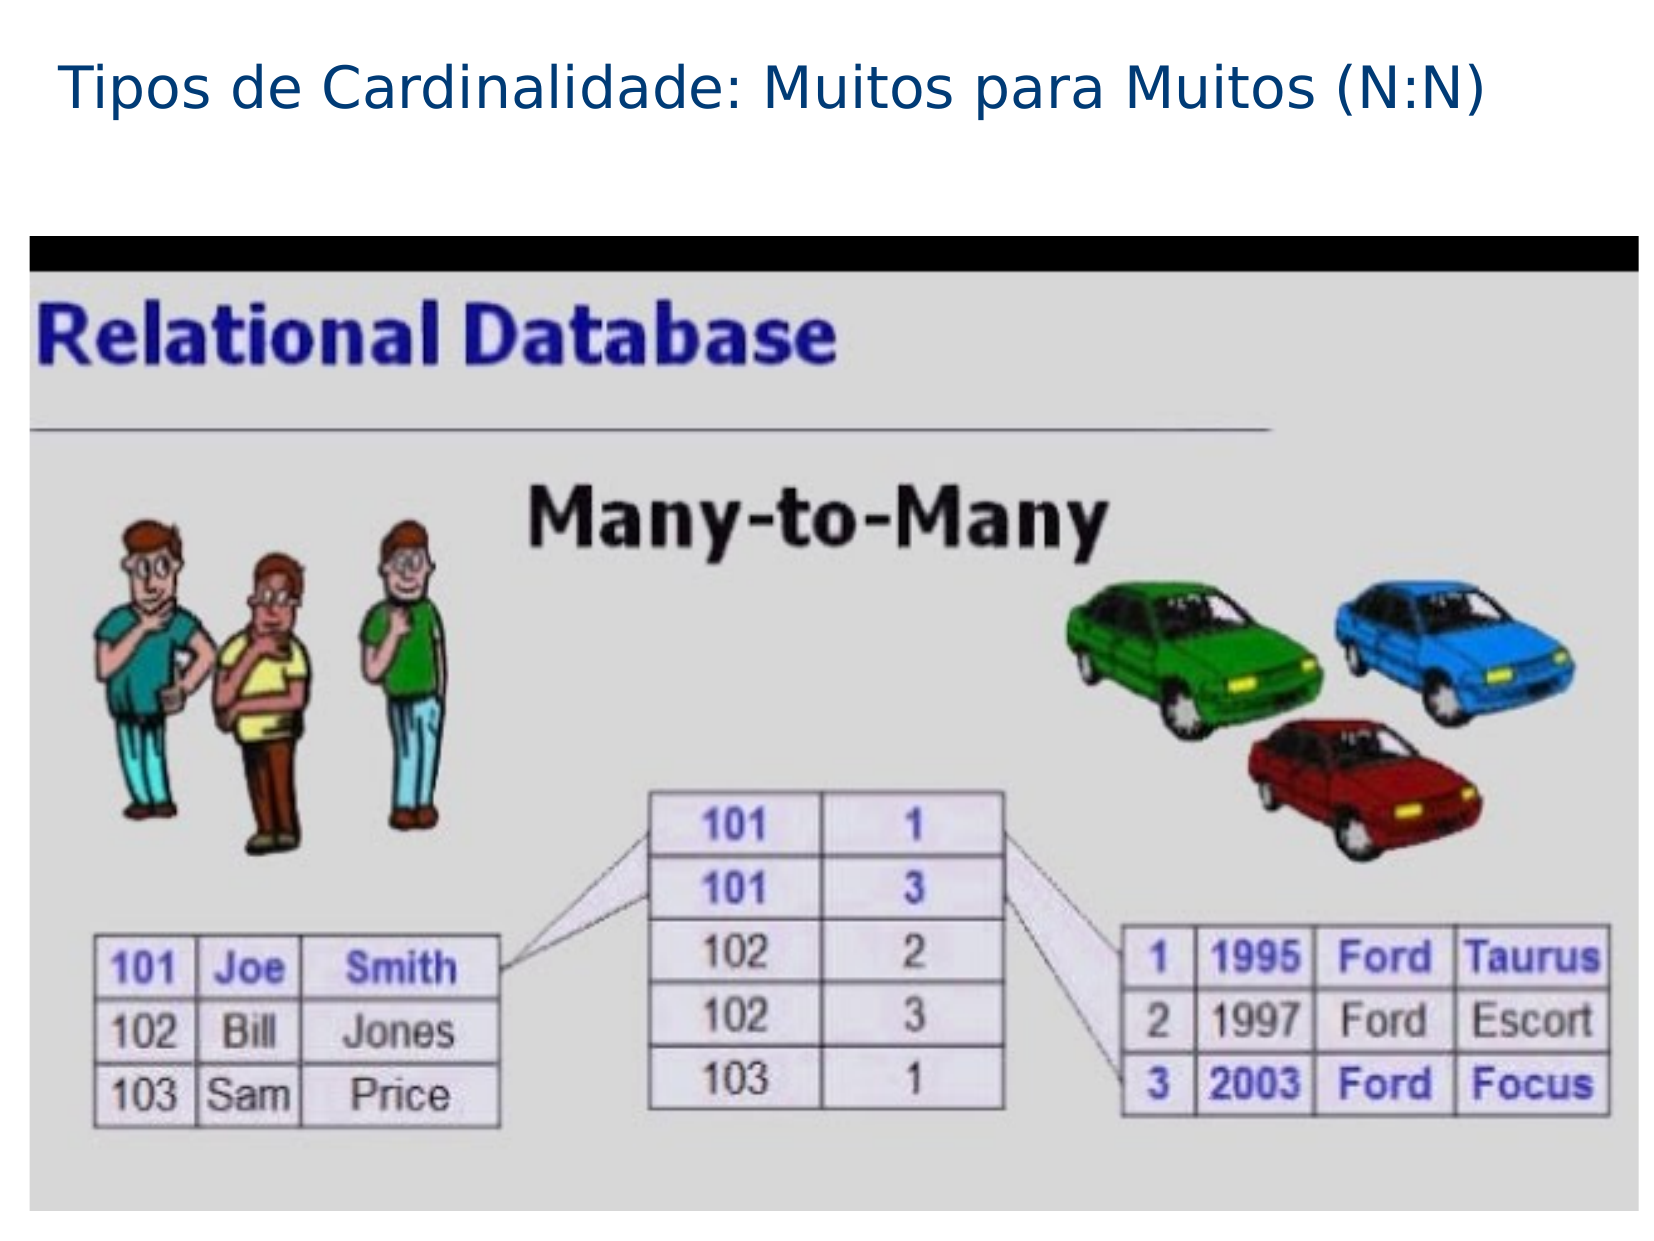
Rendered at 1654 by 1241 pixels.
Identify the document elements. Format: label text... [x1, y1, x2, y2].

title Tipos de Cardinalidade: Muitos para Muitos (N:N) [59, 29, 1506, 148]
picture [29, 236, 1639, 1211]
